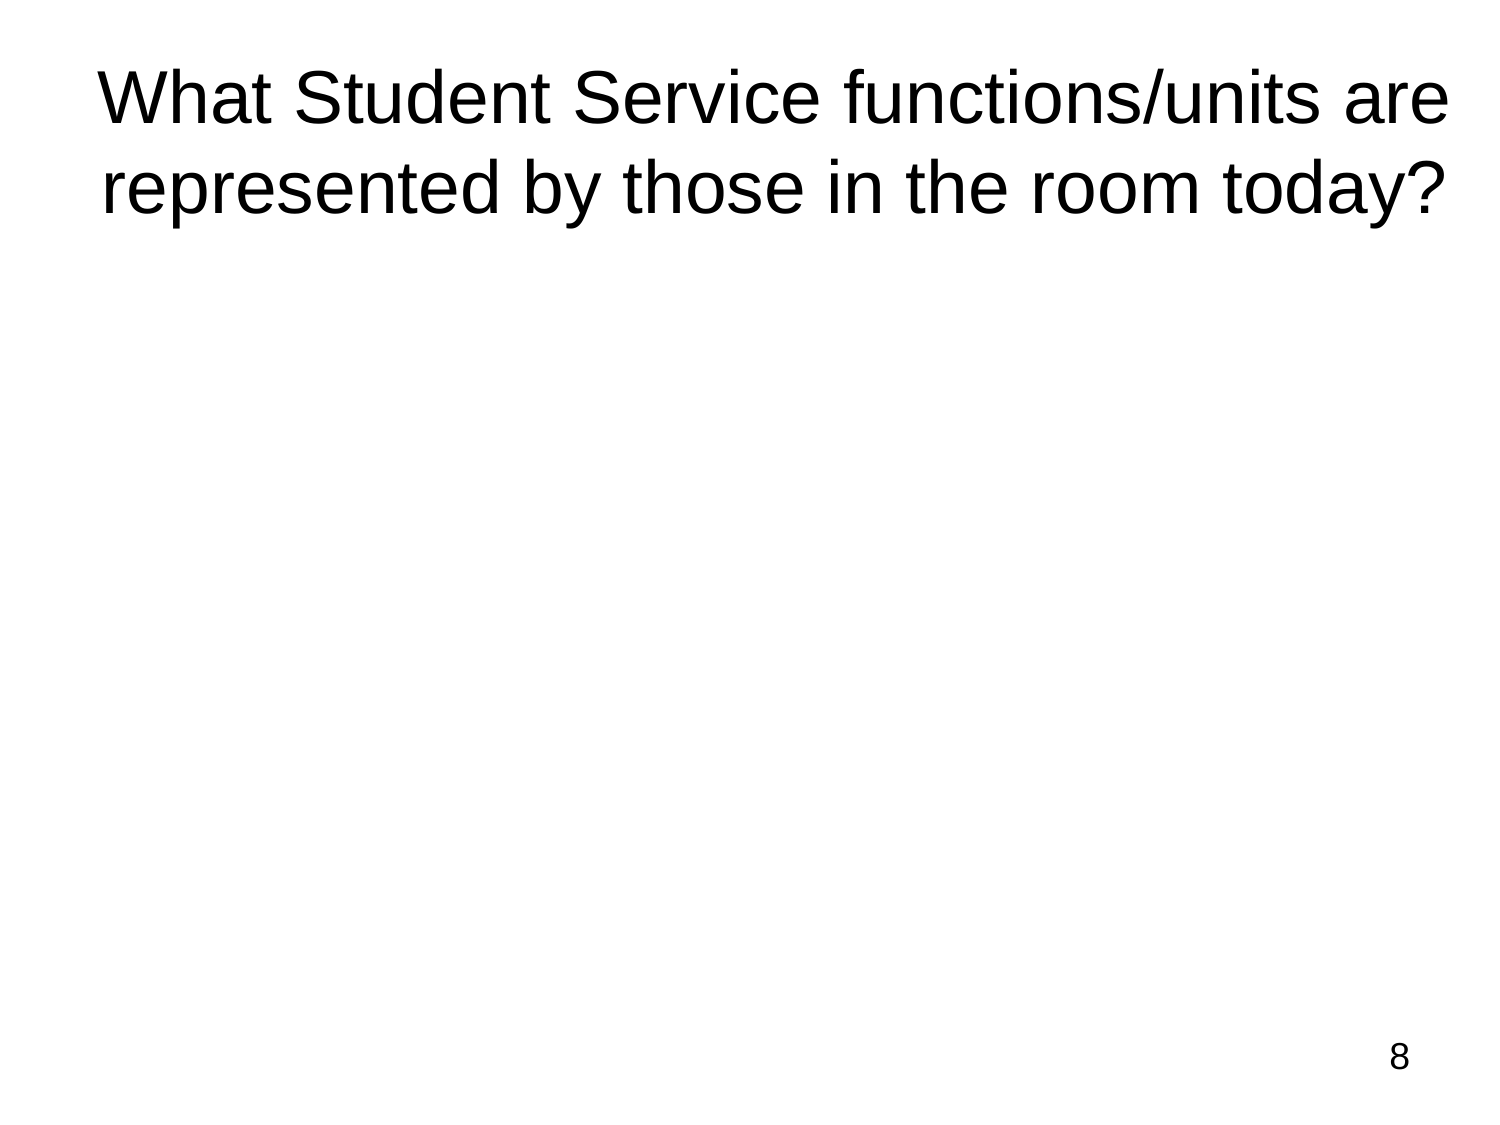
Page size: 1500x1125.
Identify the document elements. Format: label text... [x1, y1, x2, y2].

title What Student Service functions/units are represented by those in the room today? [49, 45, 1500, 233]
